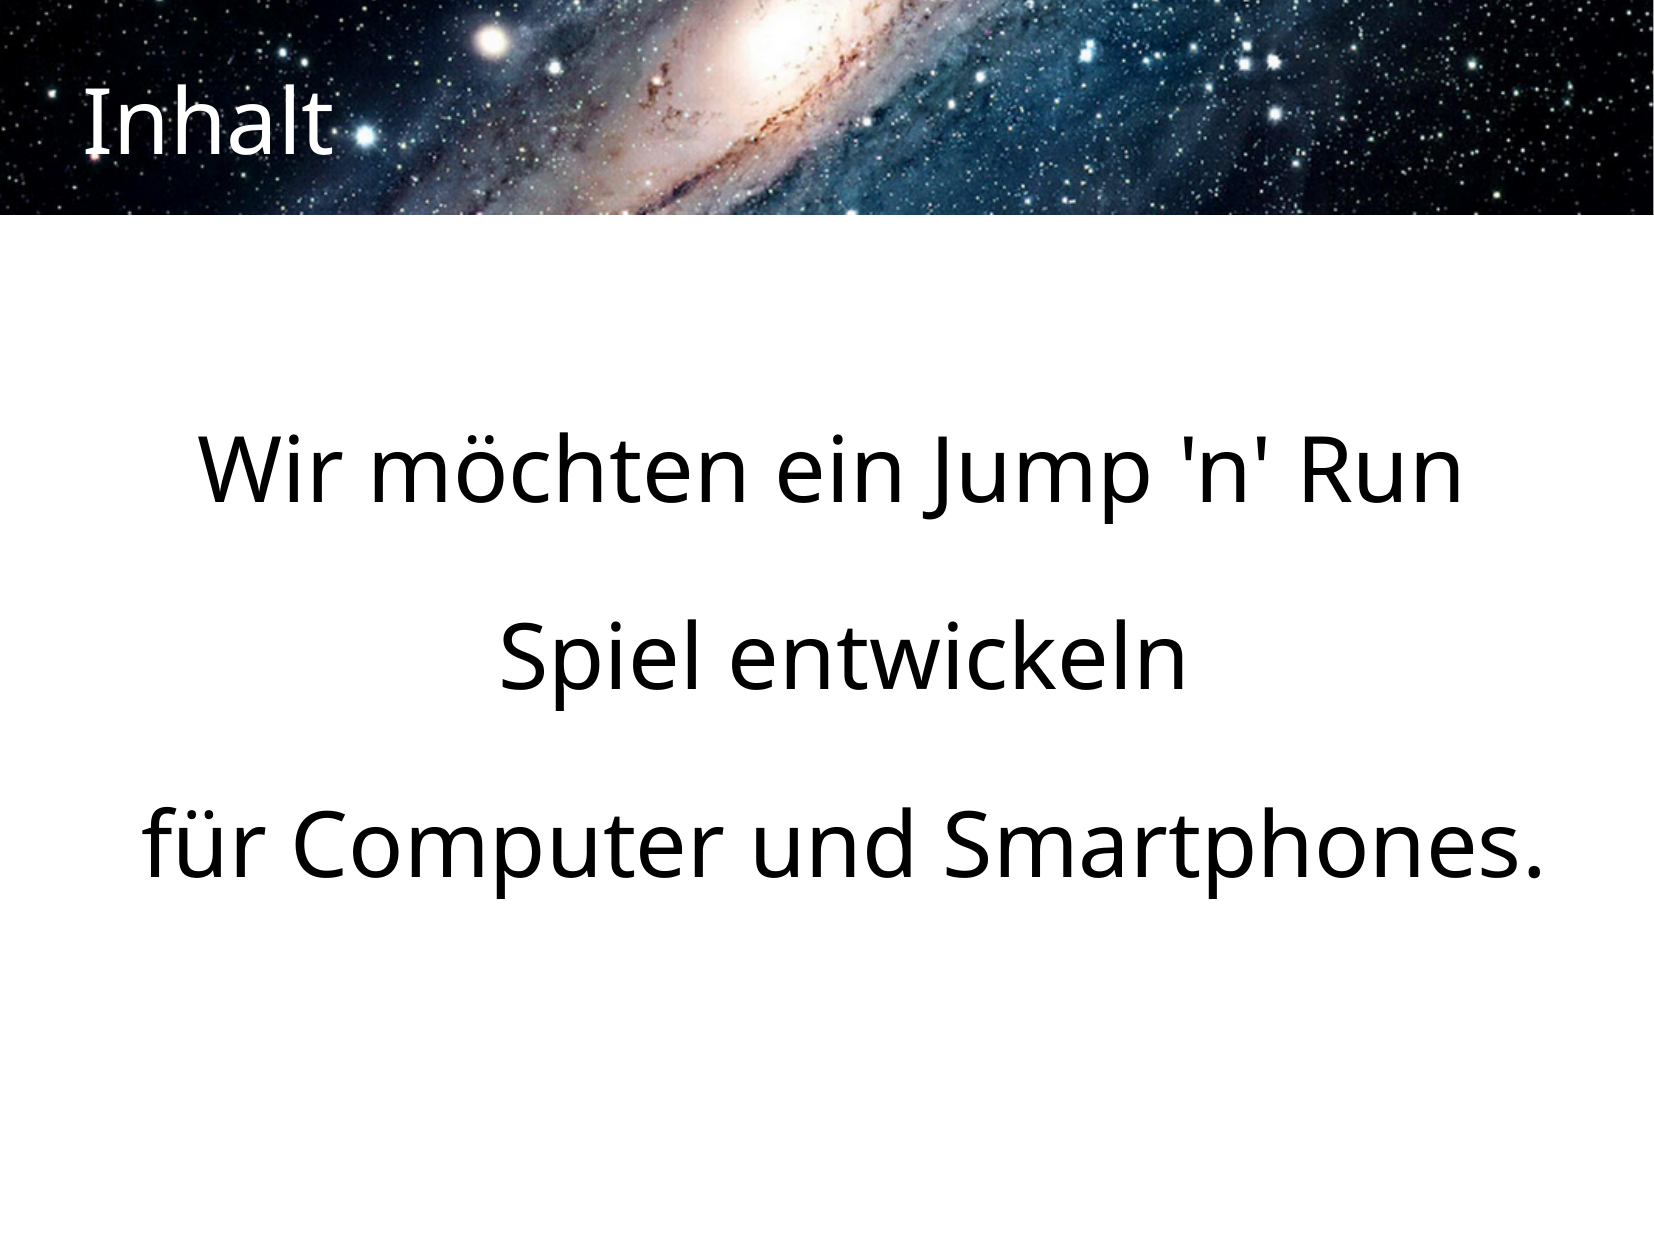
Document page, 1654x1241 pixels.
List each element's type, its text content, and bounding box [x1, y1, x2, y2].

title Inhalt [82, 23, 1571, 215]
picture [0, 0, 1654, 215]
subtitle Wir möchten ein Jump 'n' Run Spiel entwickeln für Computer und Smartphones. [82, 236, 1607, 1010]
